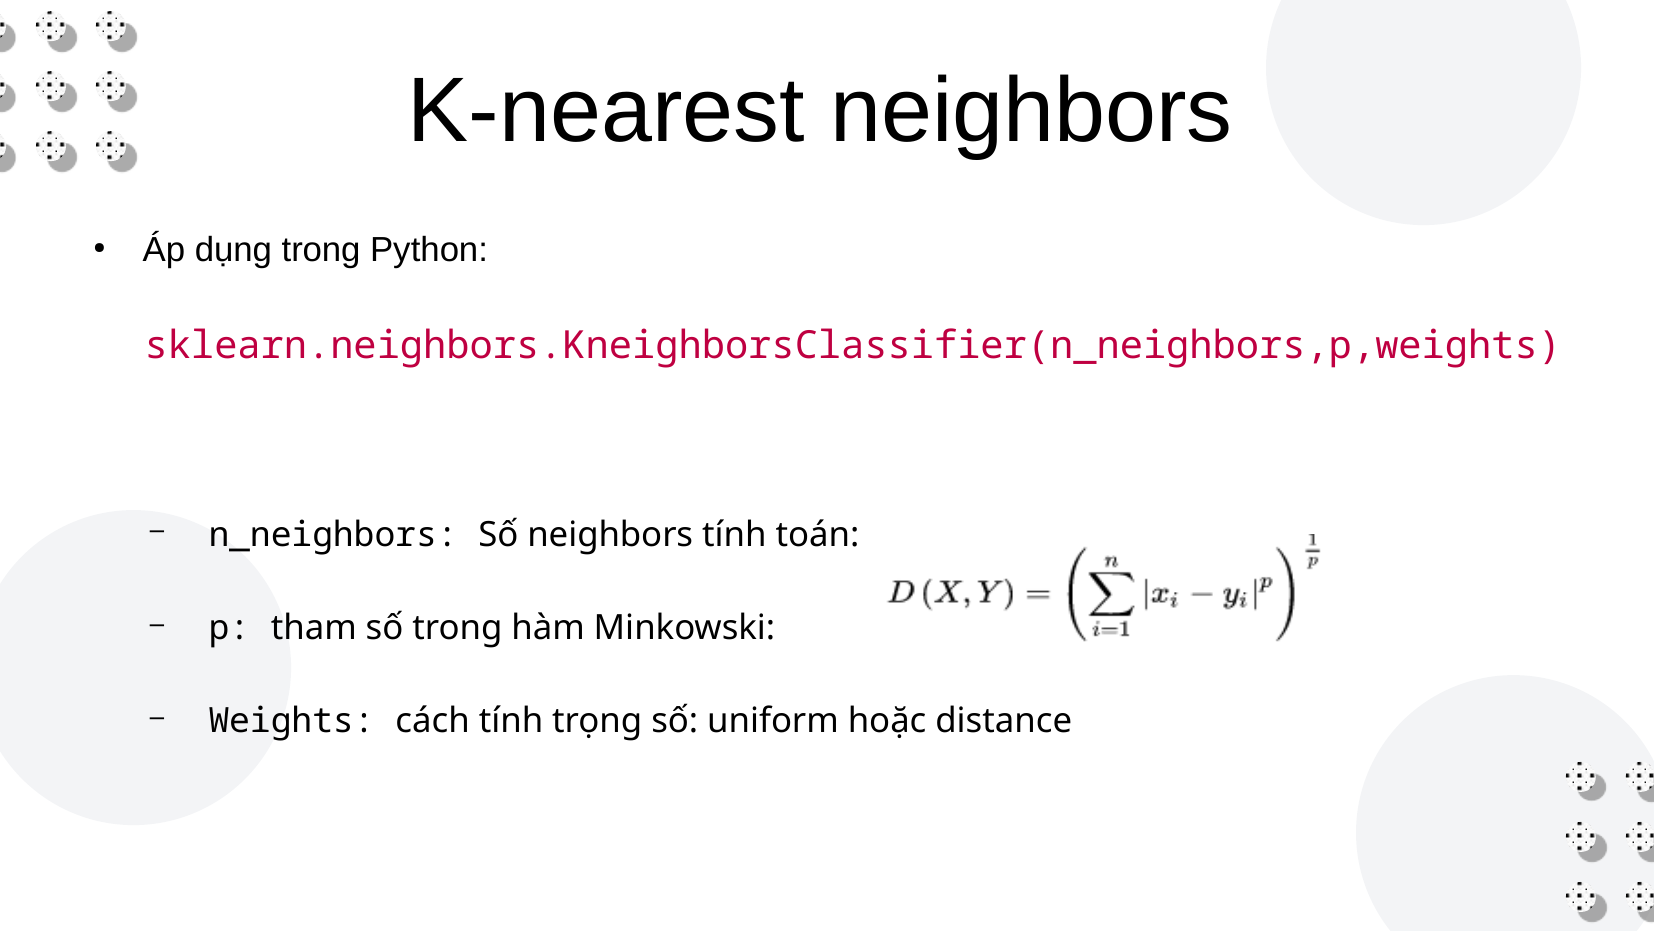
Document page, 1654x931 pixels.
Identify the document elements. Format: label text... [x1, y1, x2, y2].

picture [1625, 821, 1654, 852]
picture [1565, 881, 1596, 912]
list Áp dụng trong Python: sklearn.neighbors.KneighborsClassifier(n_neighbors,p,weights) n_neighbors: Số neighbors tính toán: p: tham số trong hàm Minkowski: Weights: cách tính trọng số: uniform hoặc distance [76, 210, 1565, 863]
picture [1565, 761, 1596, 792]
picture [1625, 761, 1654, 792]
picture [35, 11, 66, 42]
picture [0, 74, 6, 99]
picture [35, 71, 66, 102]
picture [0, 14, 6, 39]
picture [1565, 821, 1596, 852]
picture [35, 131, 67, 162]
title K-nearest neighbors [76, 32, 1565, 188]
picture [1625, 881, 1654, 912]
picture [882, 534, 1333, 643]
picture [95, 11, 126, 32]
picture [0, 134, 7, 159]
